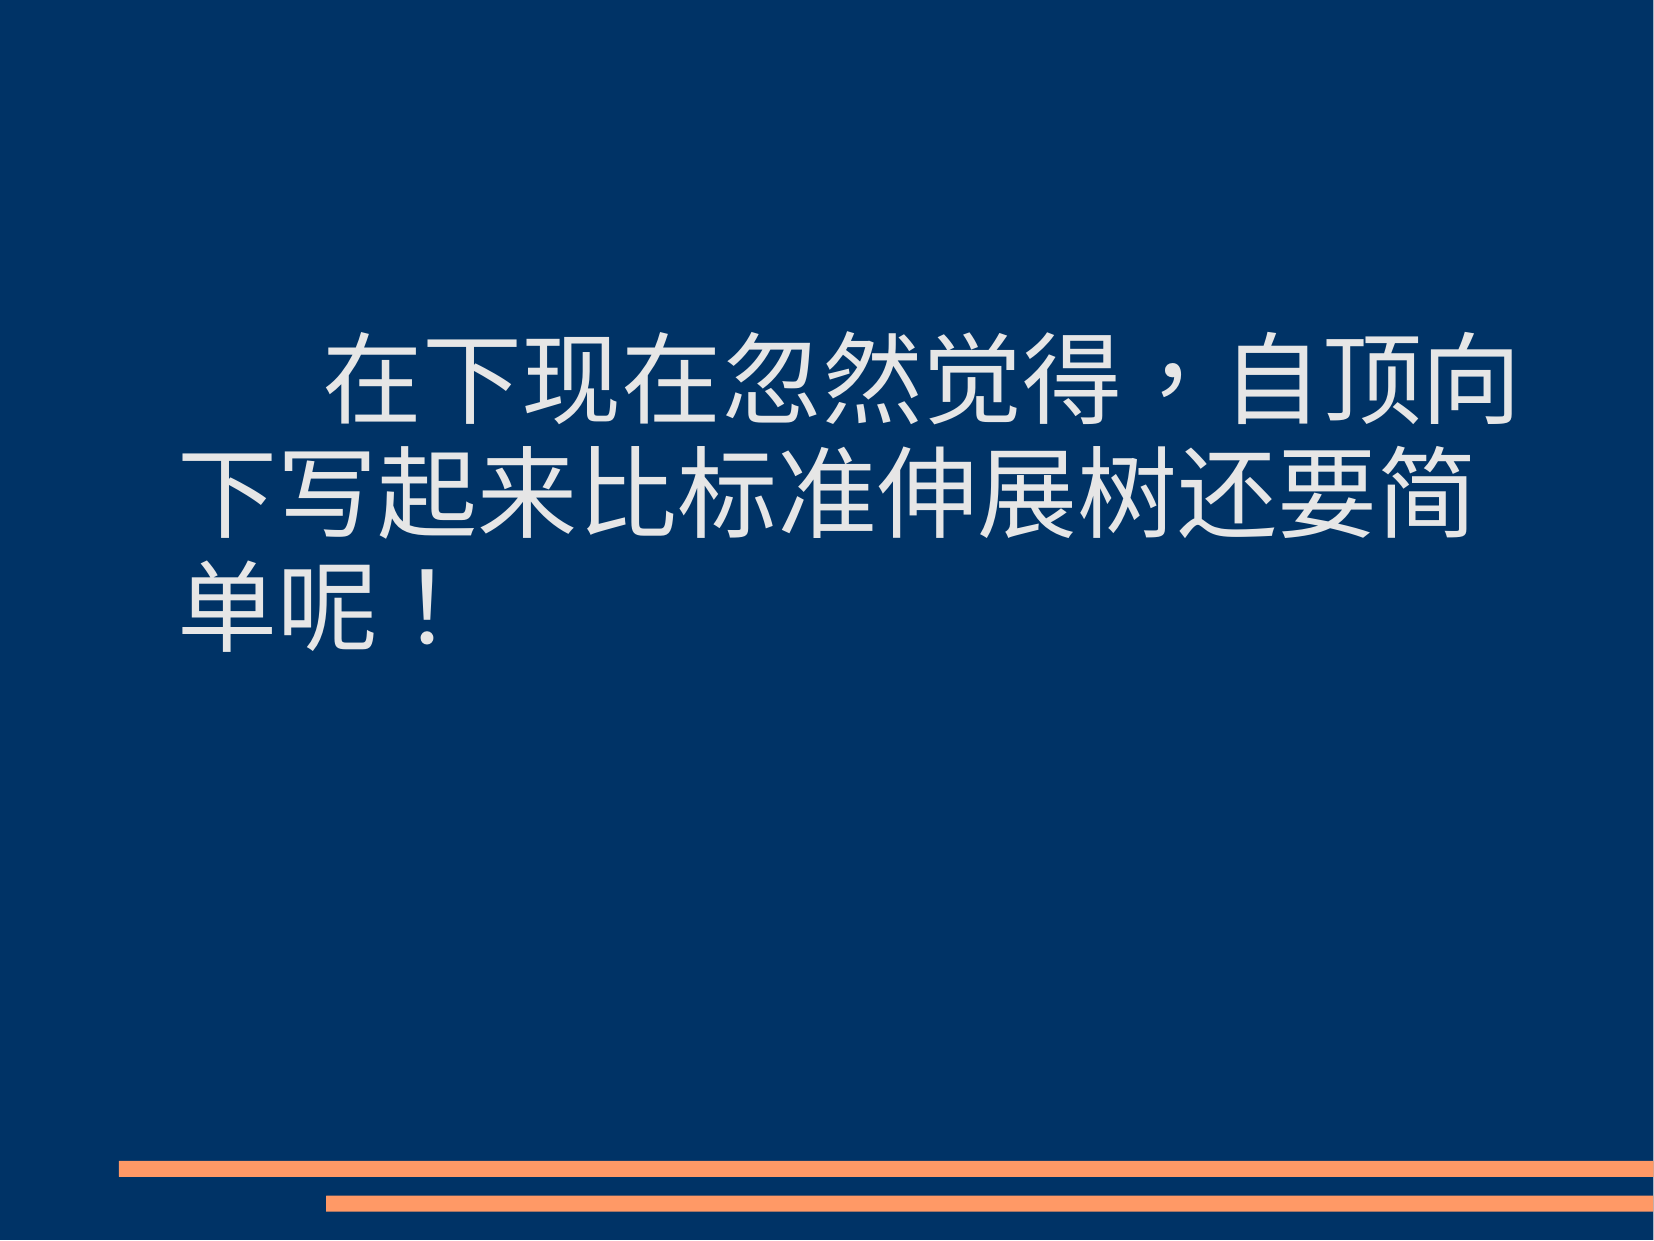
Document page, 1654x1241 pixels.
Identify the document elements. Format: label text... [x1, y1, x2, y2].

list 在下现在忽然觉得，自顶向下写起来比标准伸展树还要简单呢！ [121, 322, 1560, 1132]
